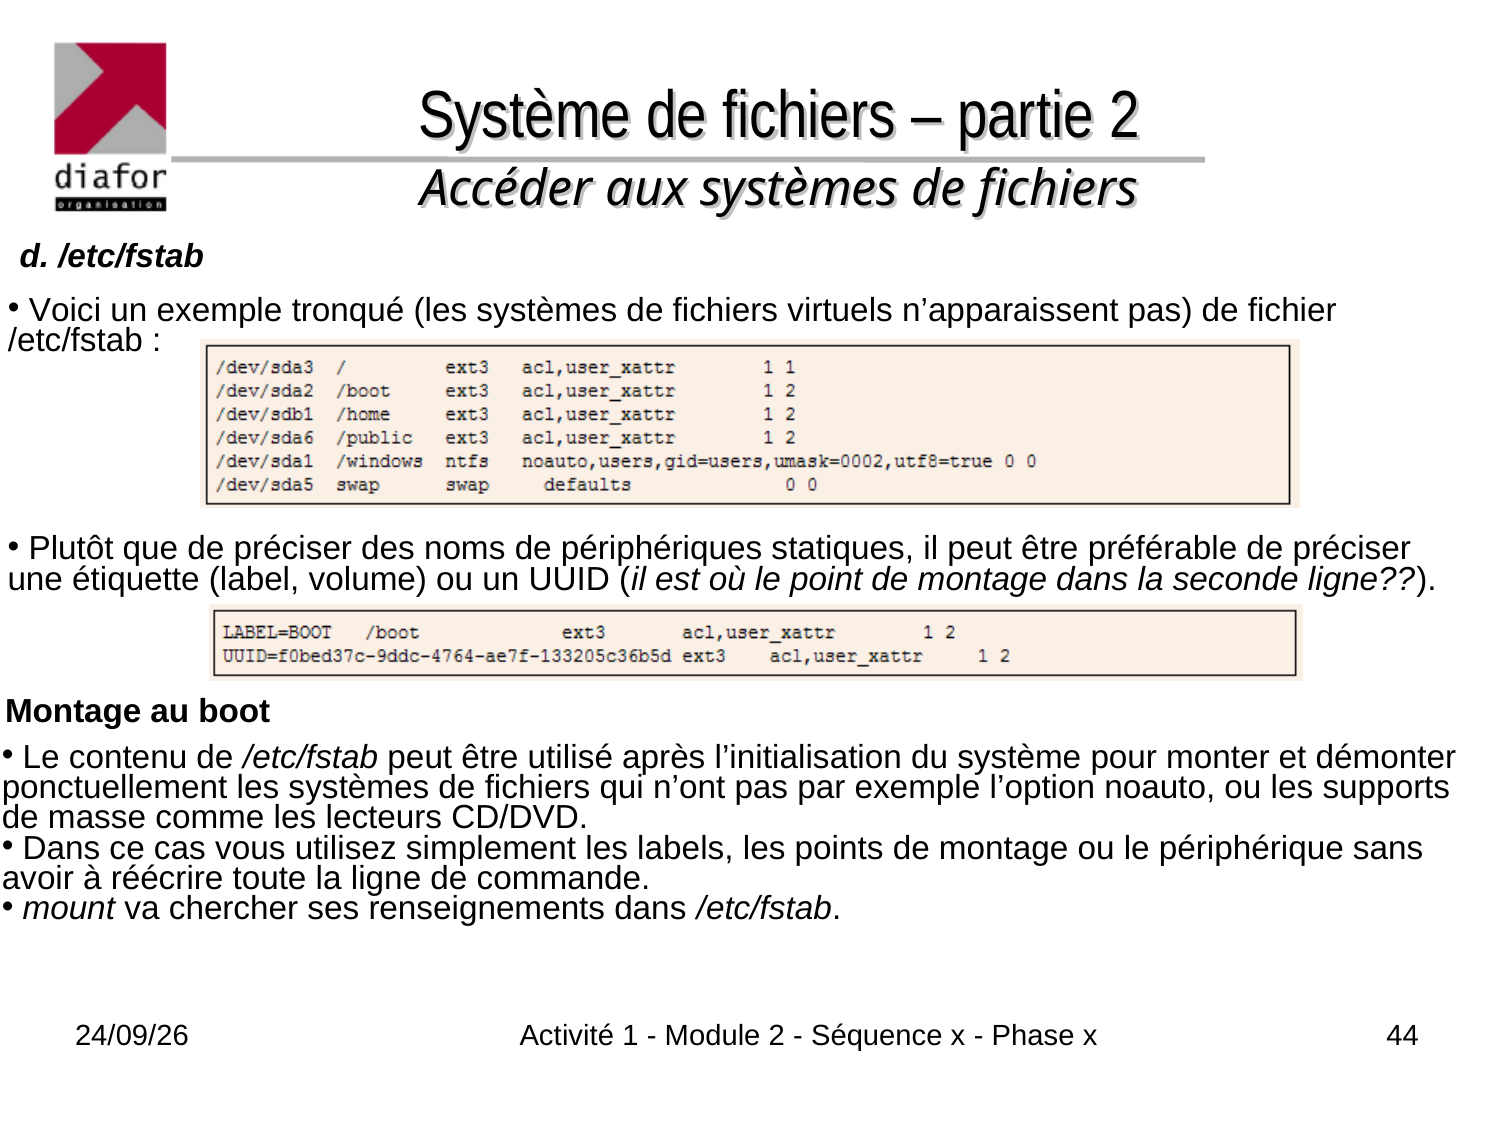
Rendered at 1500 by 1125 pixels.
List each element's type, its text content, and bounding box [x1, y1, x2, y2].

text_box Le contenu de /etc/fstab peut être utilisé après l’initialisation du système pour monter et démonter ponctuellement les systèmes de fichiers qui n’ont pas par exemple l’option noauto, ou les supports de masse comme les lecteurs CD/DVD. Dans ce cas vous utilisez simplement les labels, les points de montage ou le périphérique sans avoir à réécrire toute la ligne de commande. mount va chercher ses renseignements dans /etc/fstab. [0, 736, 1500, 934]
picture [53, 42, 168, 213]
text_box d. /etc/fstab [4, 236, 532, 282]
title Système de fichiers – partie 2 Accéder aux systèmes de fichiers [104, 45, 1455, 250]
picture [209, 604, 1303, 681]
text_box Plutôt que de préciser des noms de périphériques statiques, il peut être préférable de préciser une étiquette (label, volume) ou un UUID (il est où le point de montage dans la seconde ligne??). [0, 528, 1472, 604]
picture [200, 339, 1300, 508]
text_box Montage au boot [0, 690, 325, 736]
text_box Voici un exemple tronqué (les systèmes de fichiers virtuels n’apparaissent pas) de fichier /etc/fstab : [0, 289, 1496, 365]
